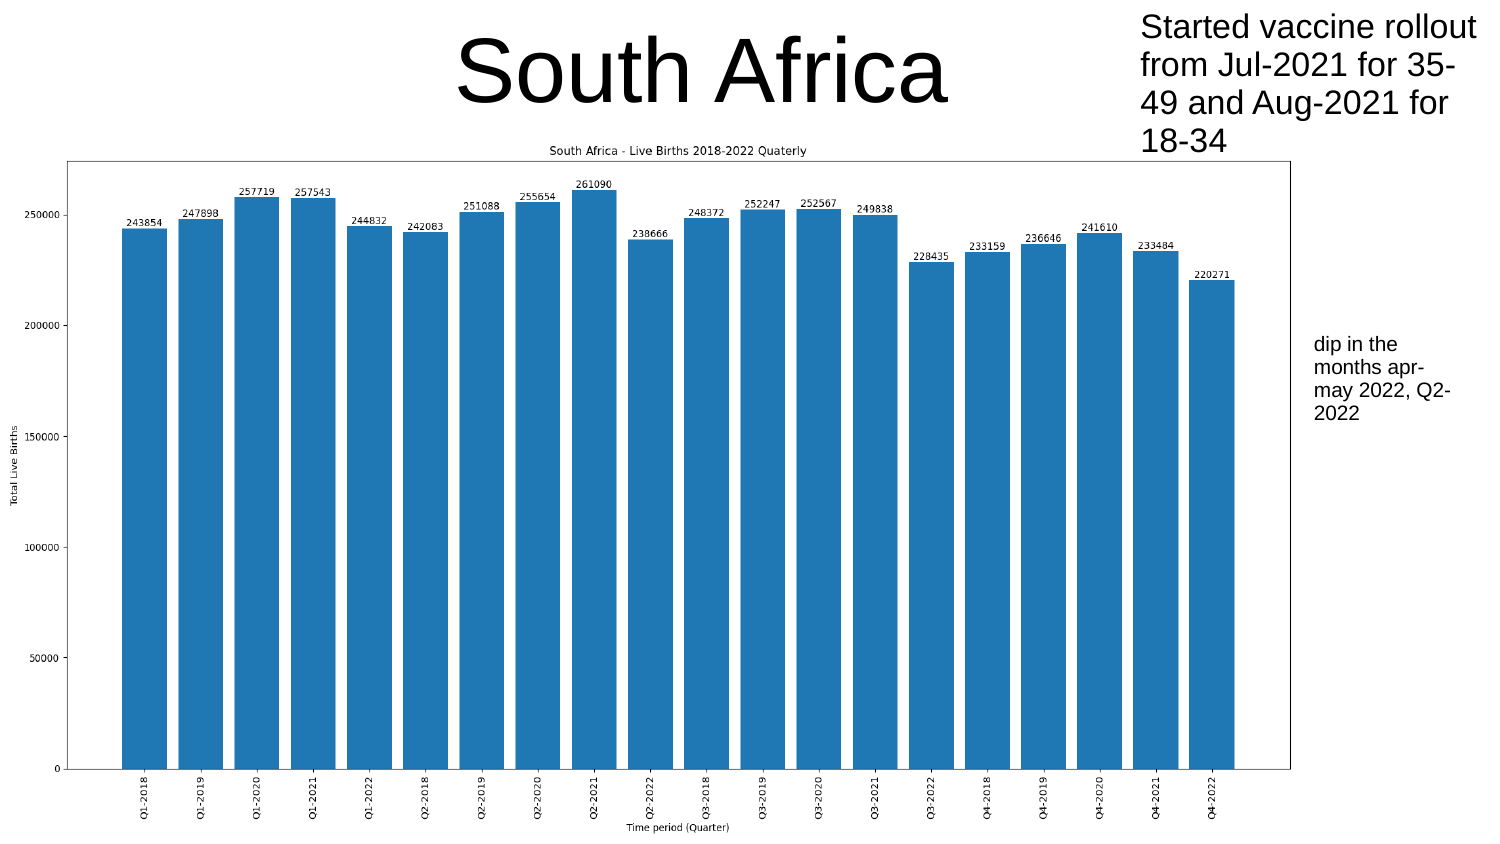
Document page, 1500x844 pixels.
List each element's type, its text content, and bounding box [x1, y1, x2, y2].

text_box dip in the months apr-may 2022, Q2-2022 [1299, 324, 1477, 502]
text_box Started vaccine rollout from Jul-2021 for 35-49 and Aug-2021 for 18-34 [1125, 0, 1500, 168]
title South Africa [26, 0, 1125, 141]
picture [0, 135, 1300, 844]
